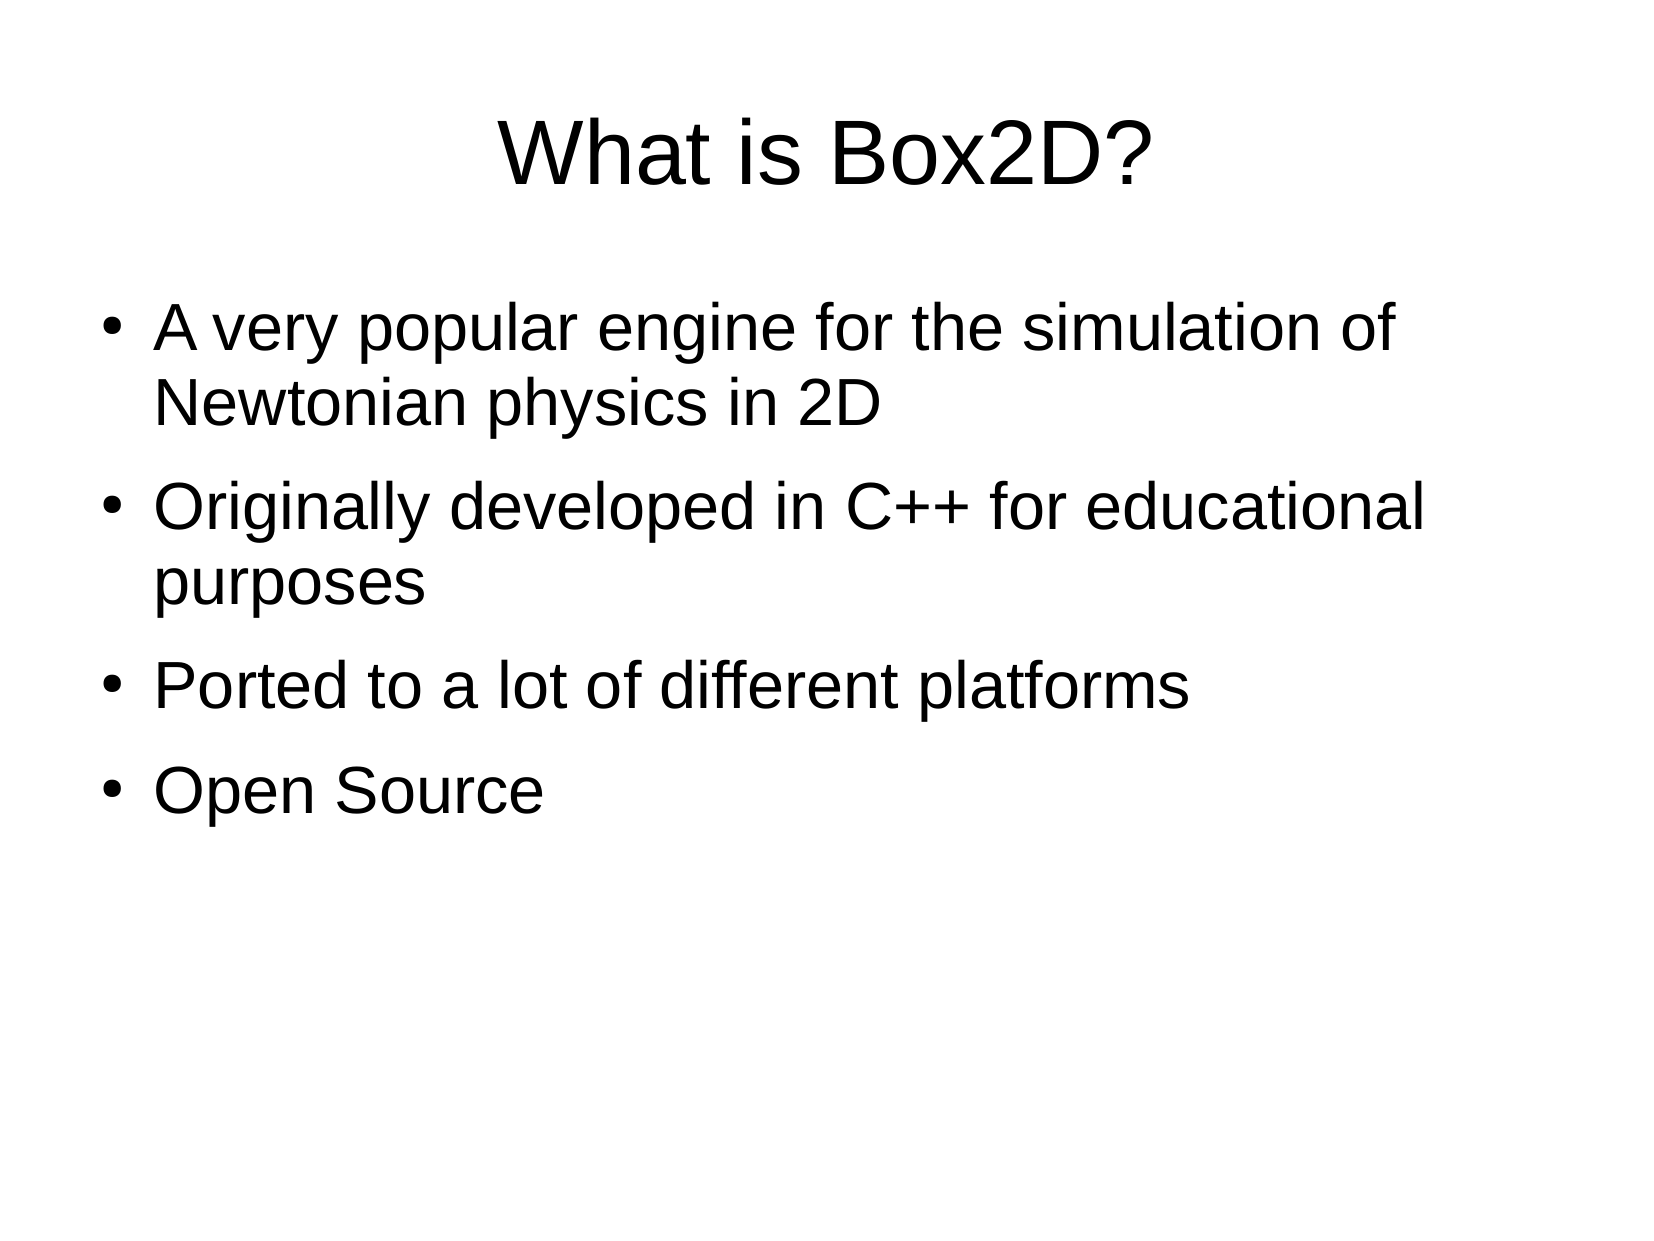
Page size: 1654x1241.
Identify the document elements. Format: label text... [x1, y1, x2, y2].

title What is Box2D? [82, 49, 1571, 257]
list A very popular engine for the simulation of Newtonian physics in 2D Originally developed in C++ for educational purposes Ported to a lot of different platforms Open Source [82, 290, 1538, 1010]
